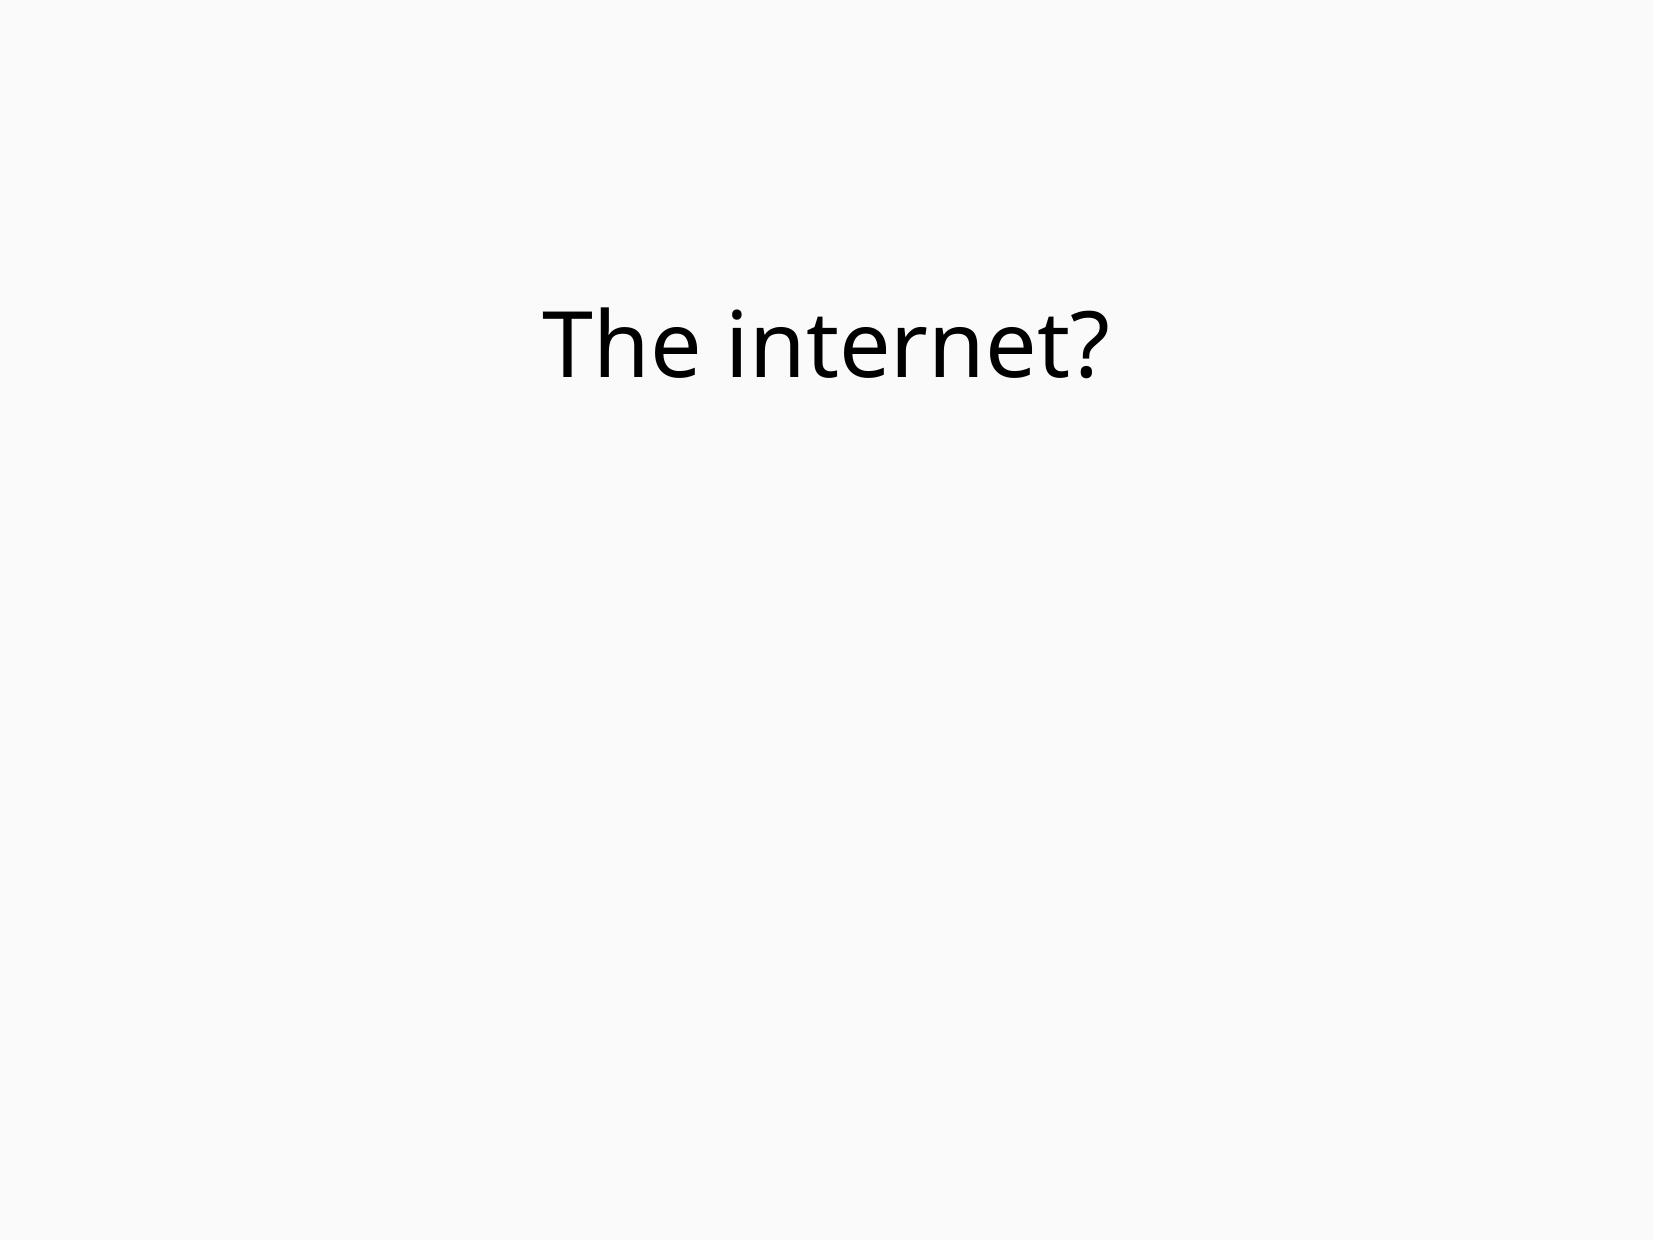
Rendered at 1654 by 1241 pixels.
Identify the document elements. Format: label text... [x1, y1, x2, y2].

subtitle The internet? [82, 49, 1571, 1010]
